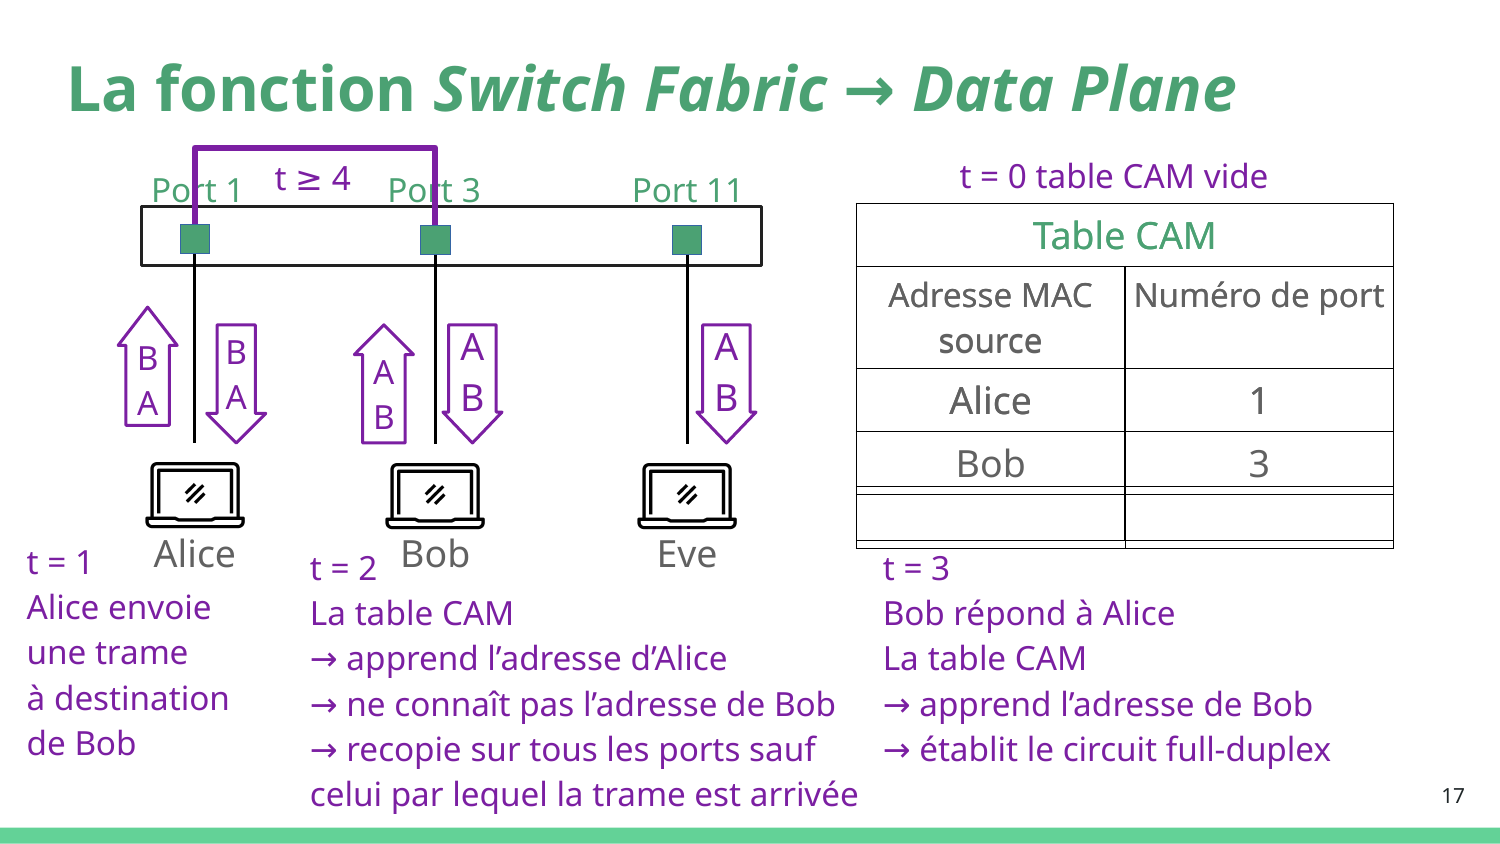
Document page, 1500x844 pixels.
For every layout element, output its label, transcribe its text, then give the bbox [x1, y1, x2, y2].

text_box t = 0 table CAM vide [944, 145, 1300, 204]
text_box t ≥ 4 [259, 147, 384, 207]
text_box Bob [376, 520, 495, 537]
table_cell Alice [857, 369, 1124, 431]
text_box Port 1 [124, 159, 192, 218]
text_box B A [206, 324, 266, 443]
text_box t = 3 Bob répond à Alice La table CAM → apprend l’adresse de Bob → établit le circuit full-duplex [868, 537, 1436, 813]
table_cell Numéro de port [1126, 267, 1393, 368]
text_box B A [118, 307, 178, 426]
picture [142, 442, 248, 519]
text_box t = 1 Alice envoie une trame à destination de Bob [11, 531, 249, 763]
text_box A B [442, 324, 503, 443]
slide_number <numéro> [1389, 764, 1480, 830]
title La fonction Switch Fabric → Data Plane [51, 23, 1449, 117]
text_box [672, 225, 702, 255]
text_box Port 3 [438, 159, 508, 218]
picture [382, 443, 488, 520]
table_header Table CAM [857, 204, 1393, 266]
table_cell 1 [1126, 369, 1393, 431]
table_cell [857, 432, 1124, 486]
text_box Port 3 [360, 159, 432, 218]
table_cell Adresse MAC source [857, 267, 1124, 368]
text_box Port 1 [198, 159, 272, 218]
table_cell [1126, 487, 1393, 537]
text_box A B [354, 324, 414, 443]
picture [634, 443, 740, 520]
text_box Alice [129, 519, 260, 584]
text_box A B [696, 324, 757, 444]
text_box t = 2 La table CAM → apprend l’adresse d’Alice → ne connaît pas l’adresse de Bob → recopie sur tous les ports sauf celui par lequel la trame est arrivée [295, 537, 868, 812]
text_box Port 11 [614, 159, 762, 218]
text_box Eve [612, 520, 762, 537]
table_cell [1126, 432, 1393, 486]
table_cell [857, 487, 1124, 537]
text_box [180, 224, 210, 254]
text_box [420, 225, 451, 255]
